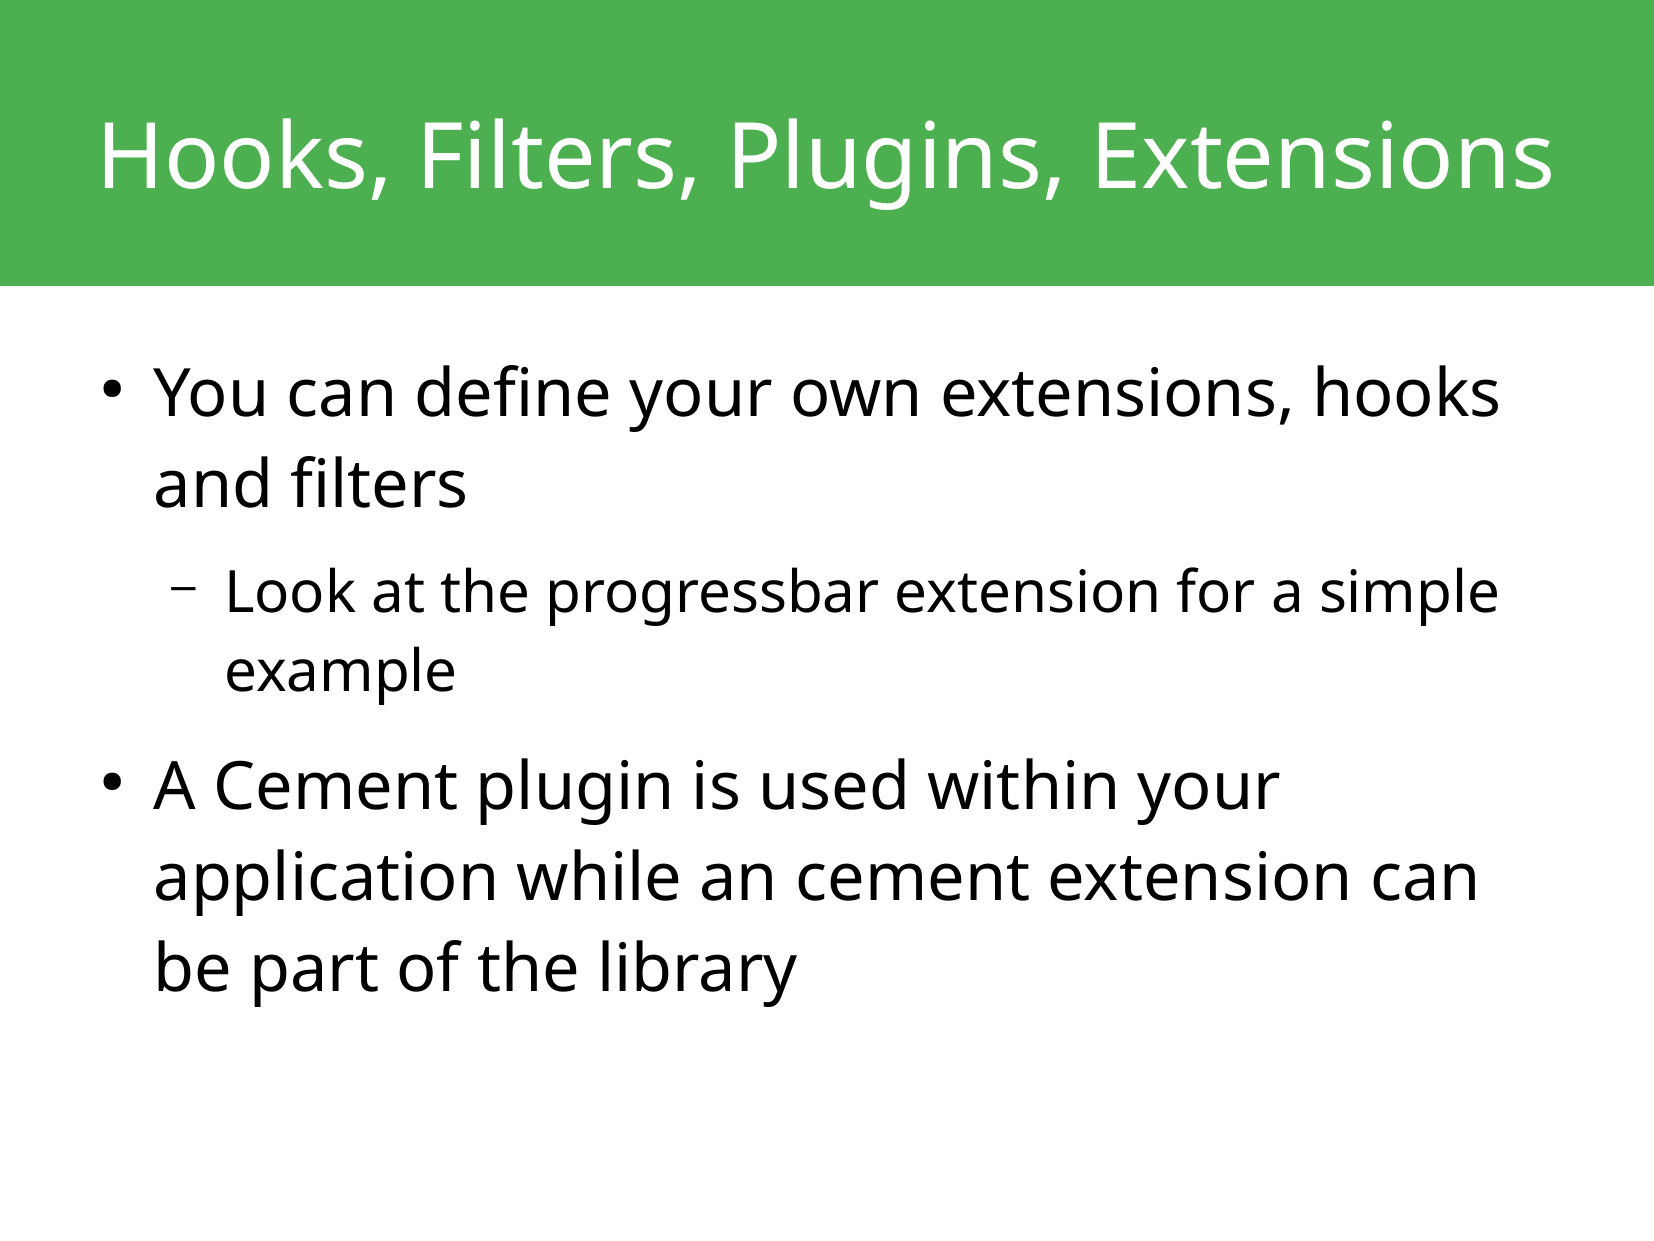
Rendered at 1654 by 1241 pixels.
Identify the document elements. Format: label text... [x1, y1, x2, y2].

title Hooks, Filters, Plugins, Extensions [82, 45, 1571, 261]
list You can define your own extensions, hooks and filters Look at the progressbar extension for a simple example A Cement plugin is used within your application while an cement extension can be part of the library [82, 345, 1571, 1201]
